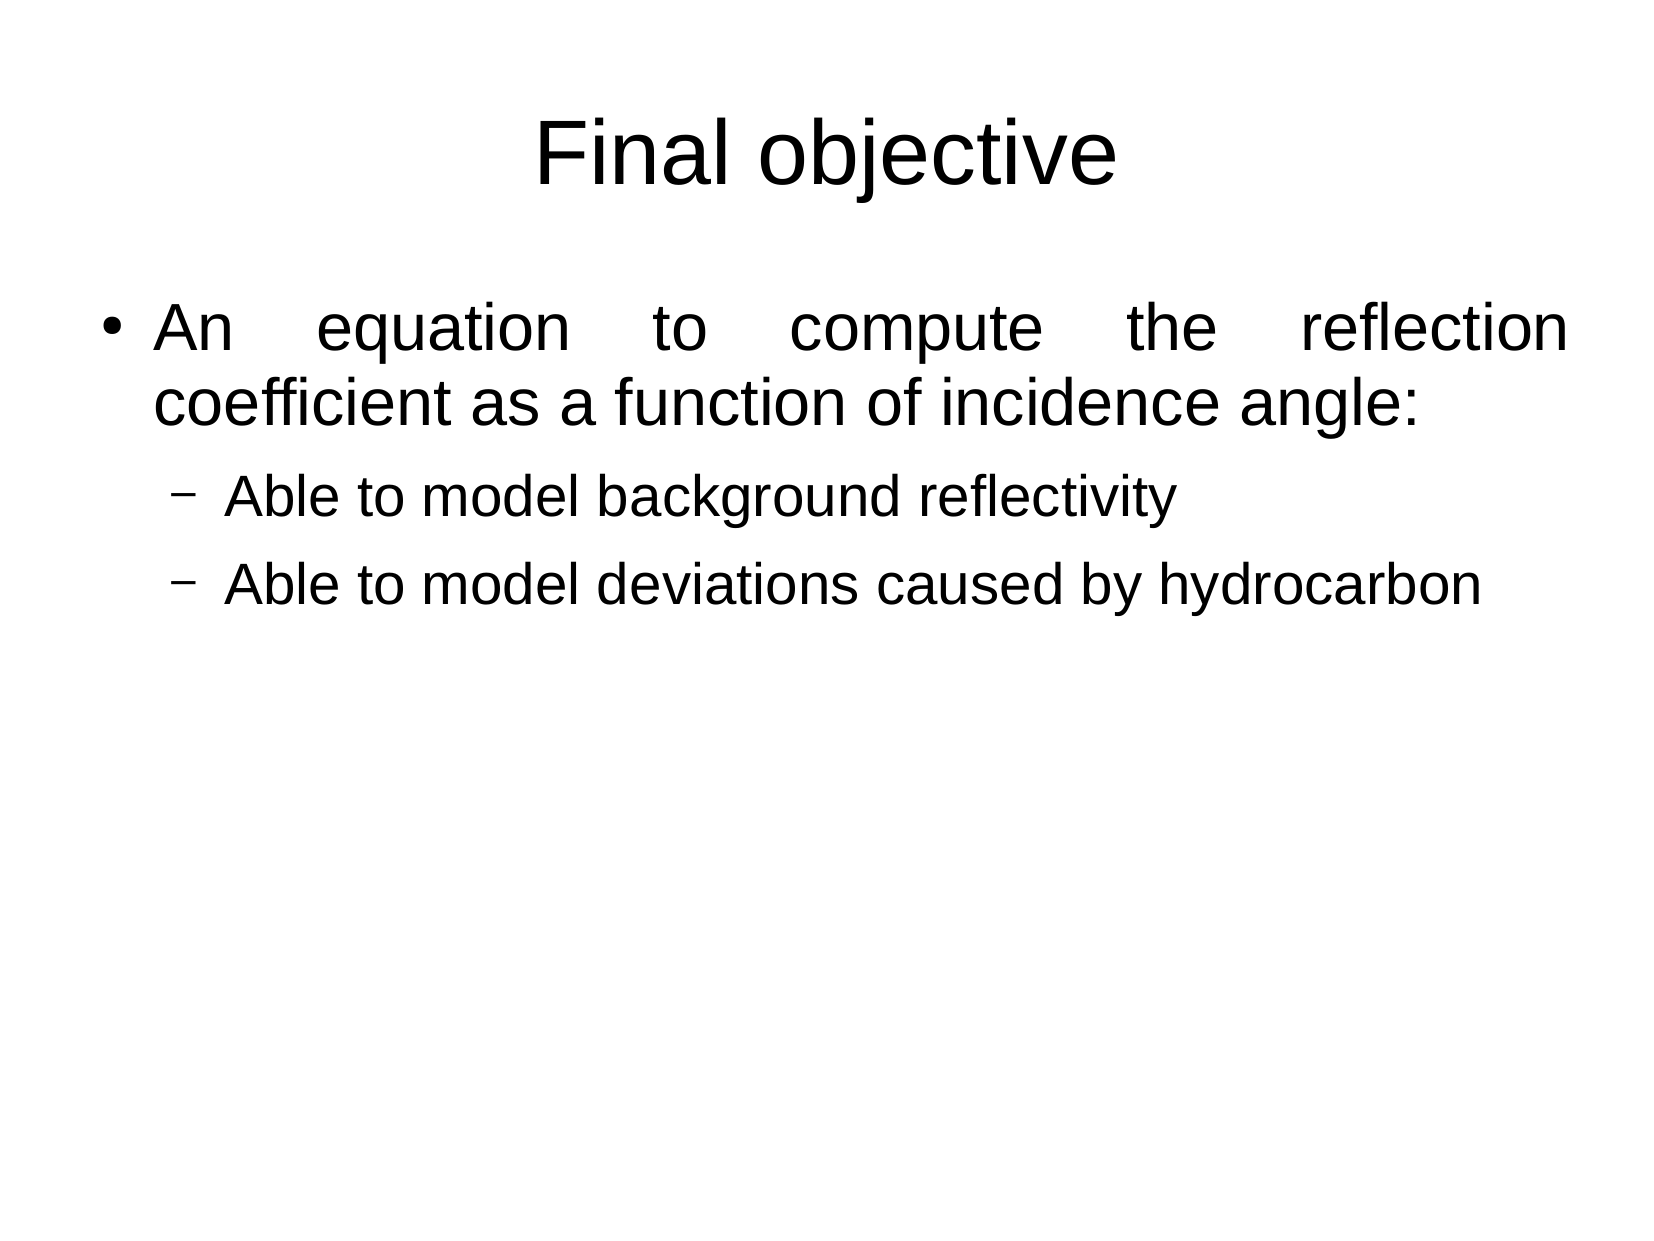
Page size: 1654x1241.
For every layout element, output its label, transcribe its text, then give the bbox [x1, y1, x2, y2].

list An equation to compute the reflection coefficient as a function of incidence angle: Able to model background reflectivity Able to model deviations caused by hydrocarbon [82, 290, 1571, 1010]
title Final objective [82, 49, 1571, 257]
